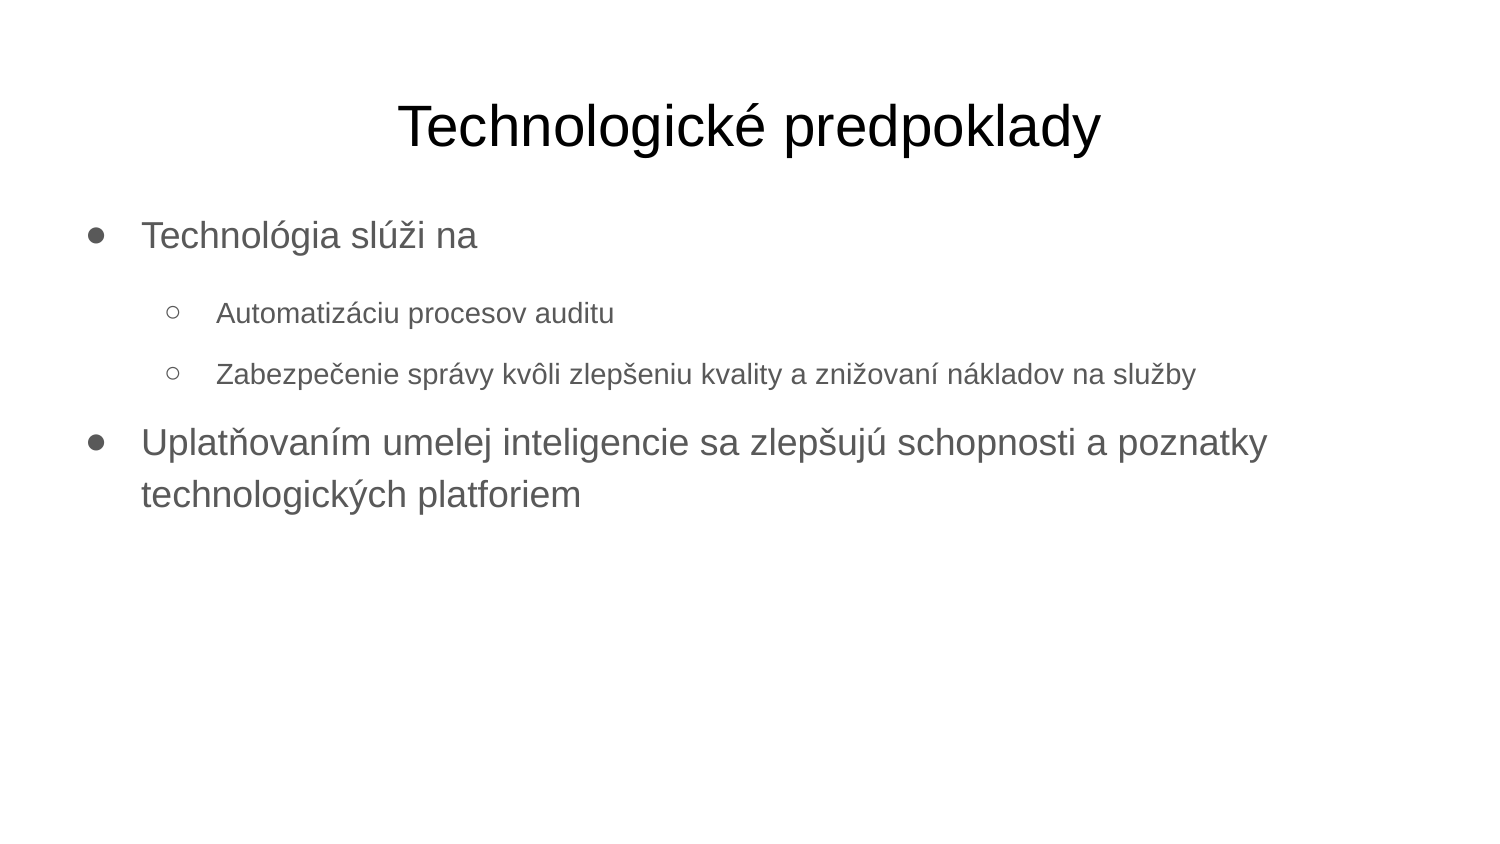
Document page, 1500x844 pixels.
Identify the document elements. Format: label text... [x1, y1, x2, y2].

title Technologické predpoklady [51, 72, 1449, 167]
list Technológia slúži na Automatizáciu procesov auditu Zabezpečenie správy kvôli zlepšeniu kvality a znižovaní nákladov na služby Uplatňovaním umelej inteligencie sa zlepšujú schopnosti a poznatky technologických platforiem [51, 189, 1449, 750]
